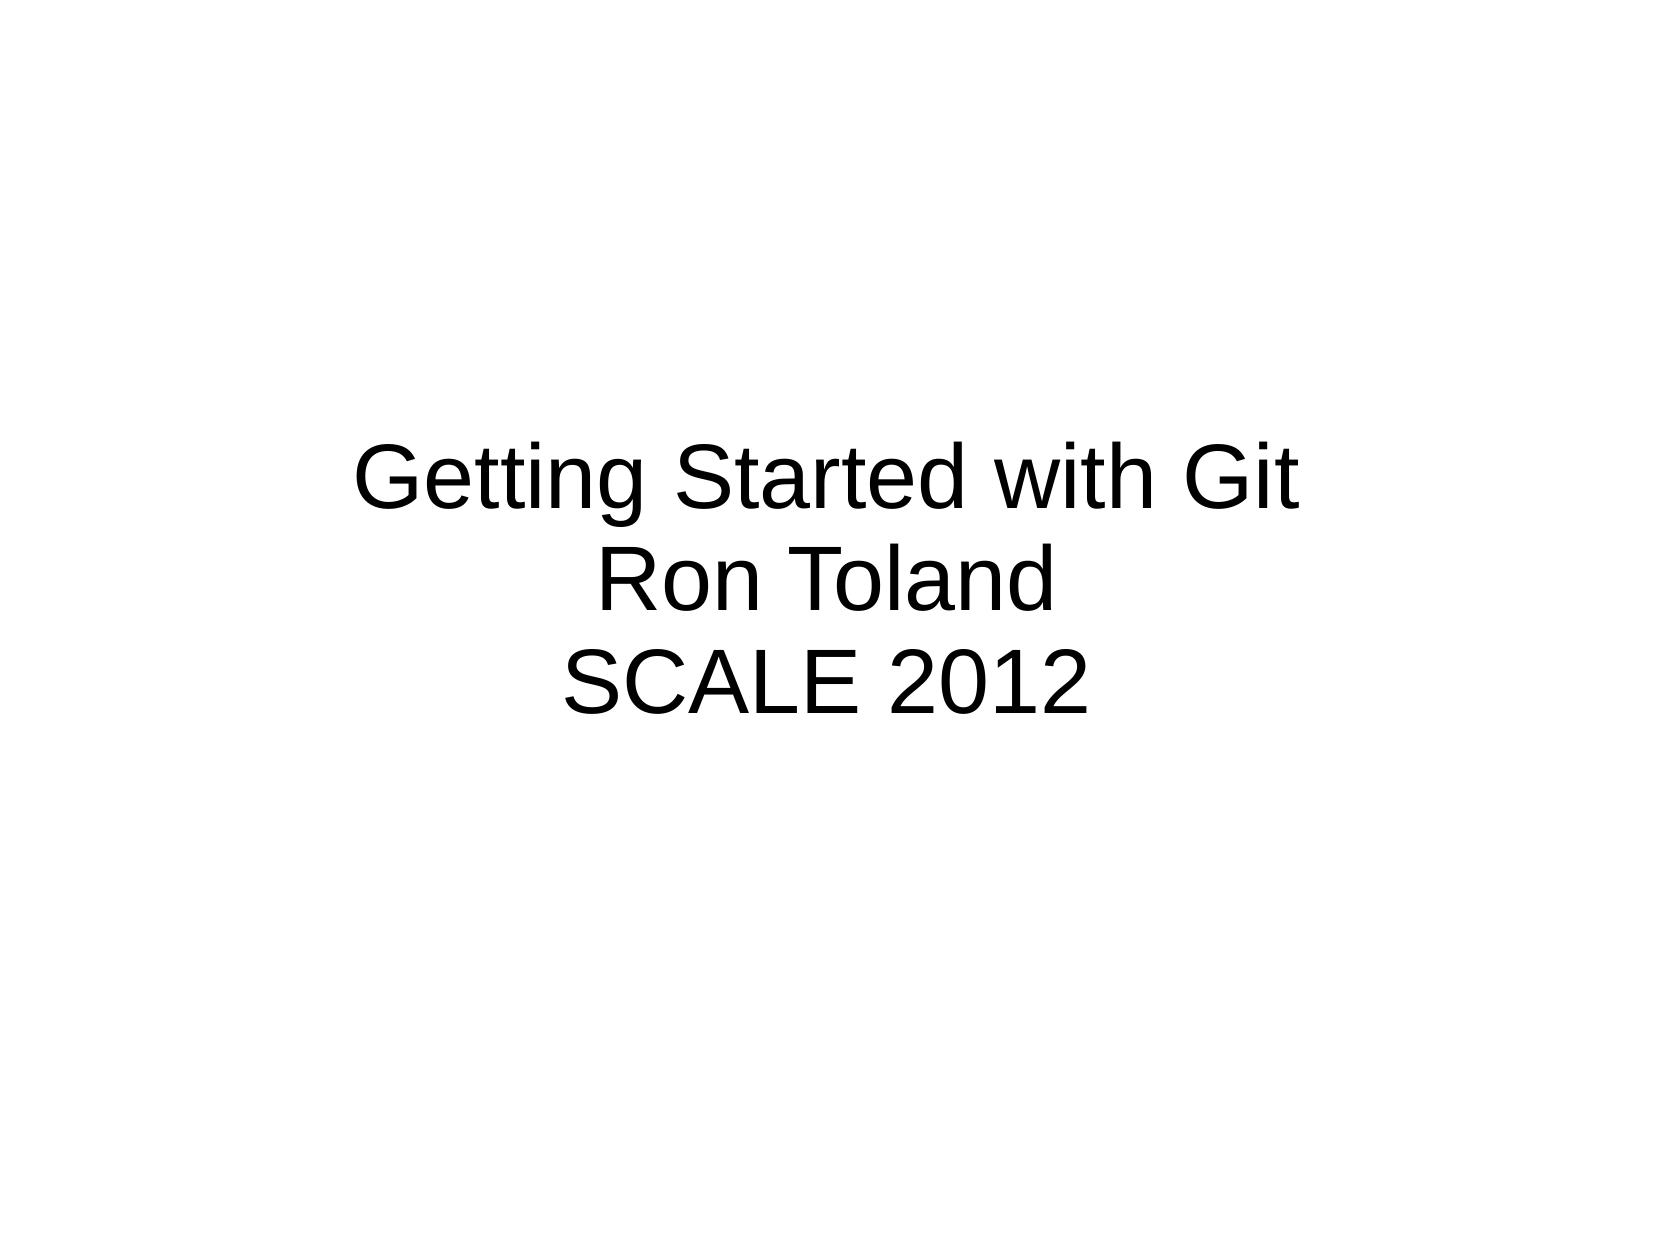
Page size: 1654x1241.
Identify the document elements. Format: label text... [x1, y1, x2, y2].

subtitle Getting Started with Git Ron Toland SCALE 2012 [82, 49, 1571, 1109]
